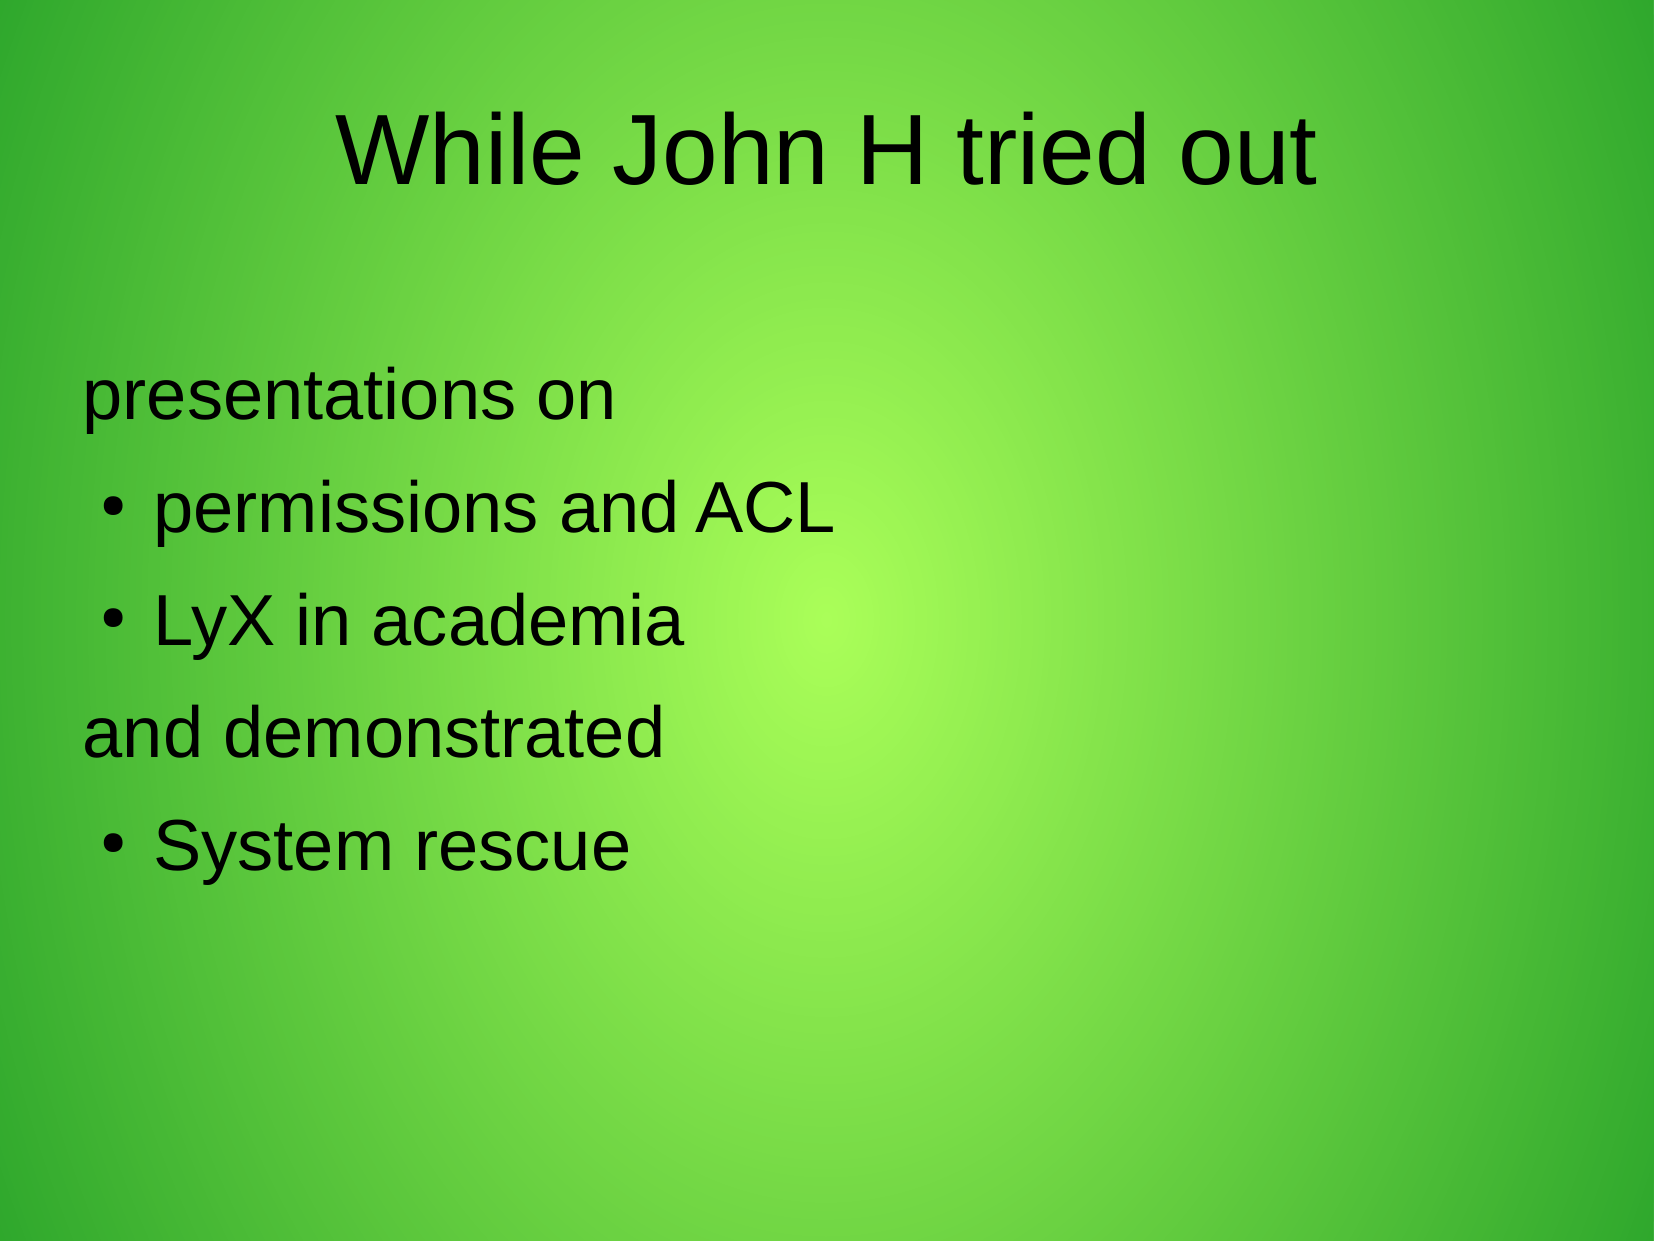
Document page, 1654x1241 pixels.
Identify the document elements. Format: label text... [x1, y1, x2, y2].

title While John H tried out [82, 47, 1571, 252]
list presentations on permissions and ACL LyX in academia and demonstrated System rescue [82, 354, 1571, 1105]
